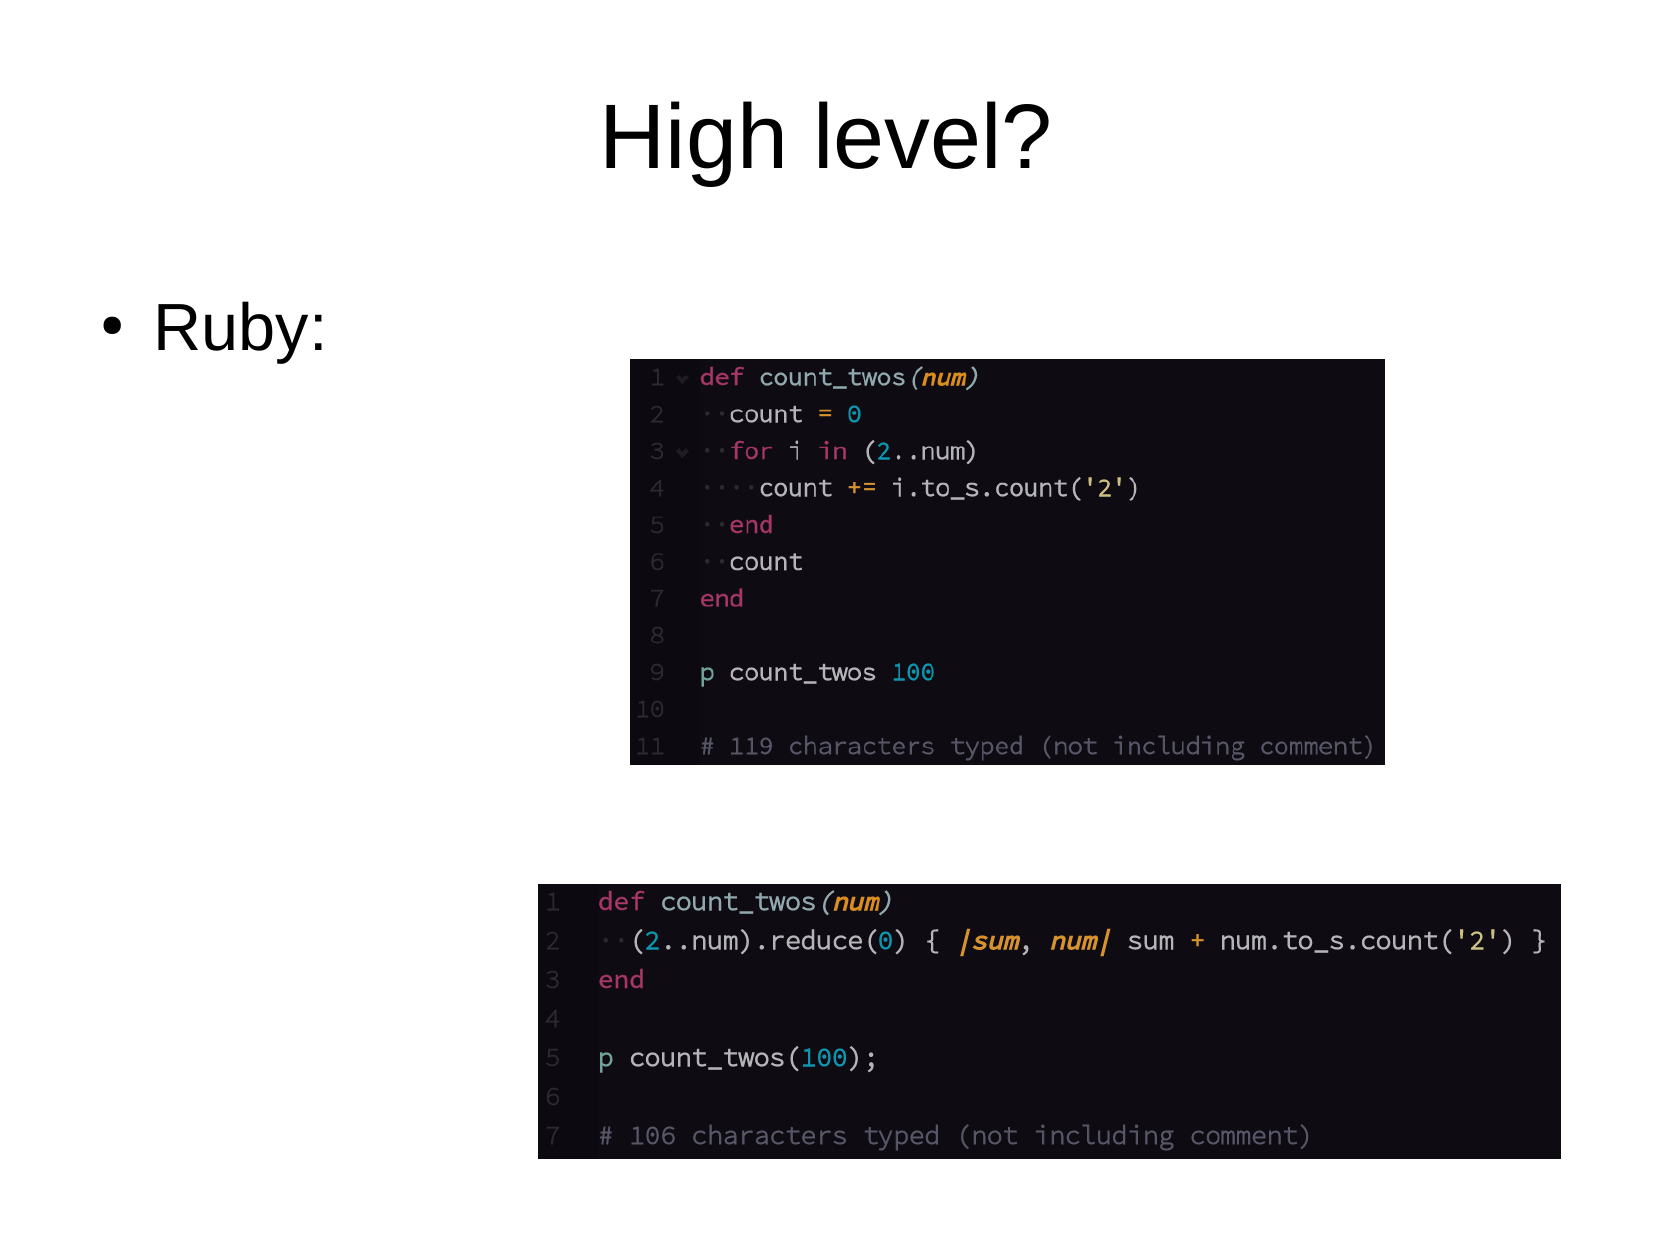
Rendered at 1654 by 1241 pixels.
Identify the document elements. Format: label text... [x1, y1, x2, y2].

picture [538, 884, 1561, 1159]
title High level? [82, 32, 1571, 241]
picture [630, 359, 1385, 765]
list Ruby: [82, 290, 1571, 1010]
